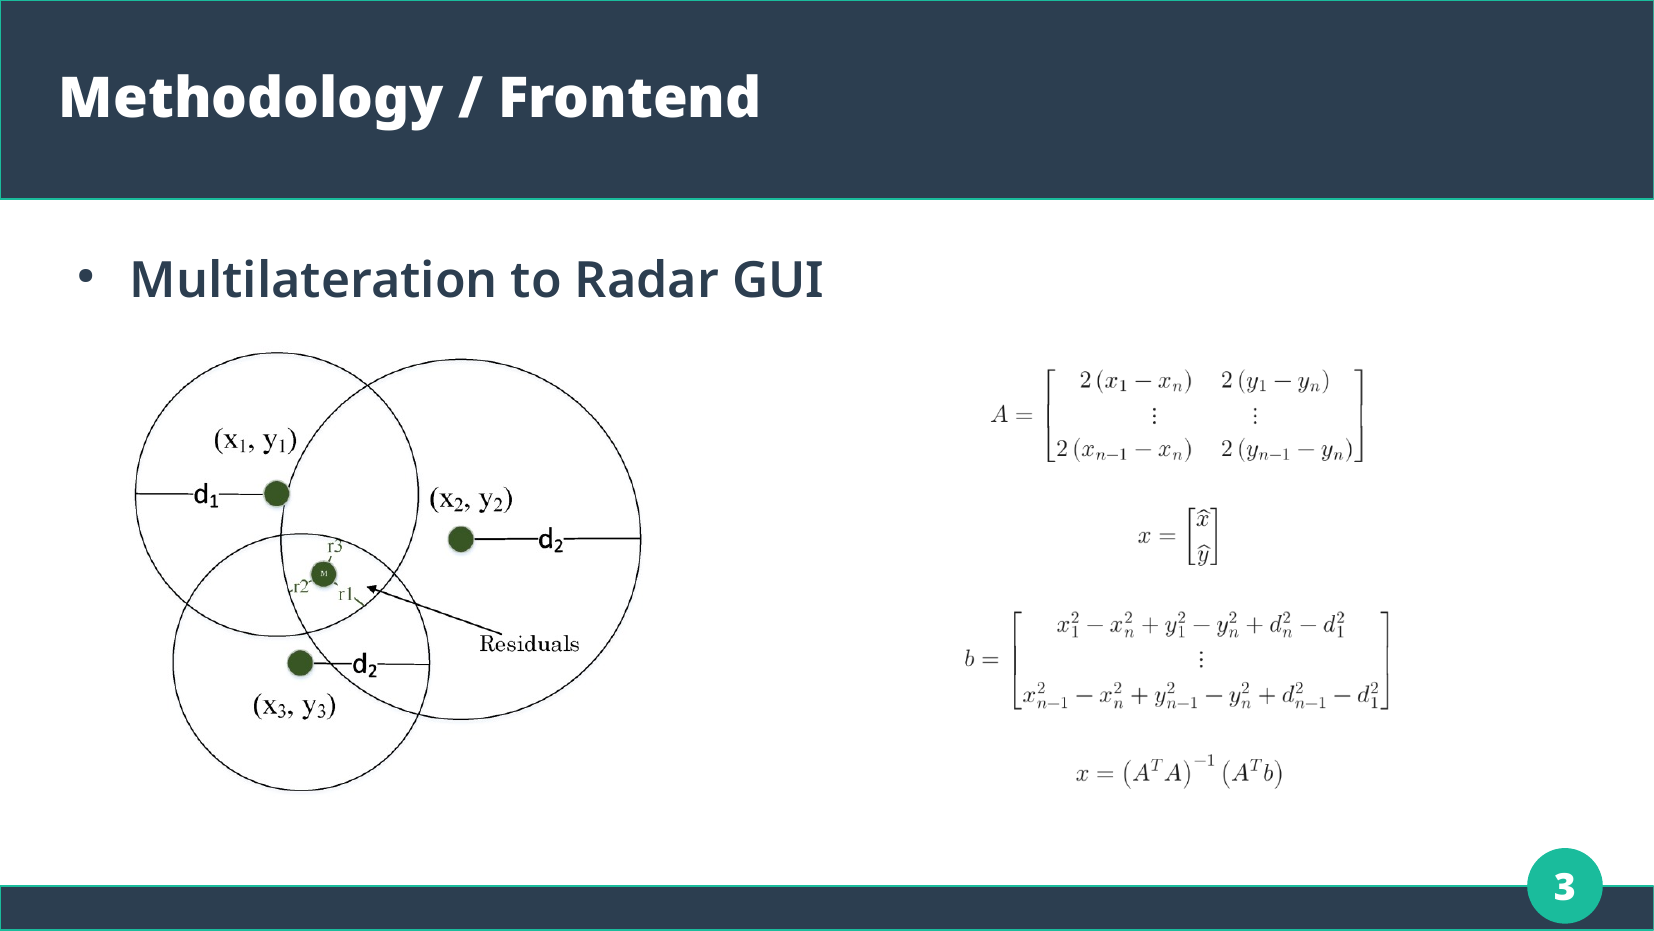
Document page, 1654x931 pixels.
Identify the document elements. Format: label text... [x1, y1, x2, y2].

list Multilateration to Radar GUI [59, 243, 1595, 864]
picture [945, 332, 1447, 798]
title Methodology / Frontend [59, 37, 1595, 155]
picture [129, 346, 650, 798]
